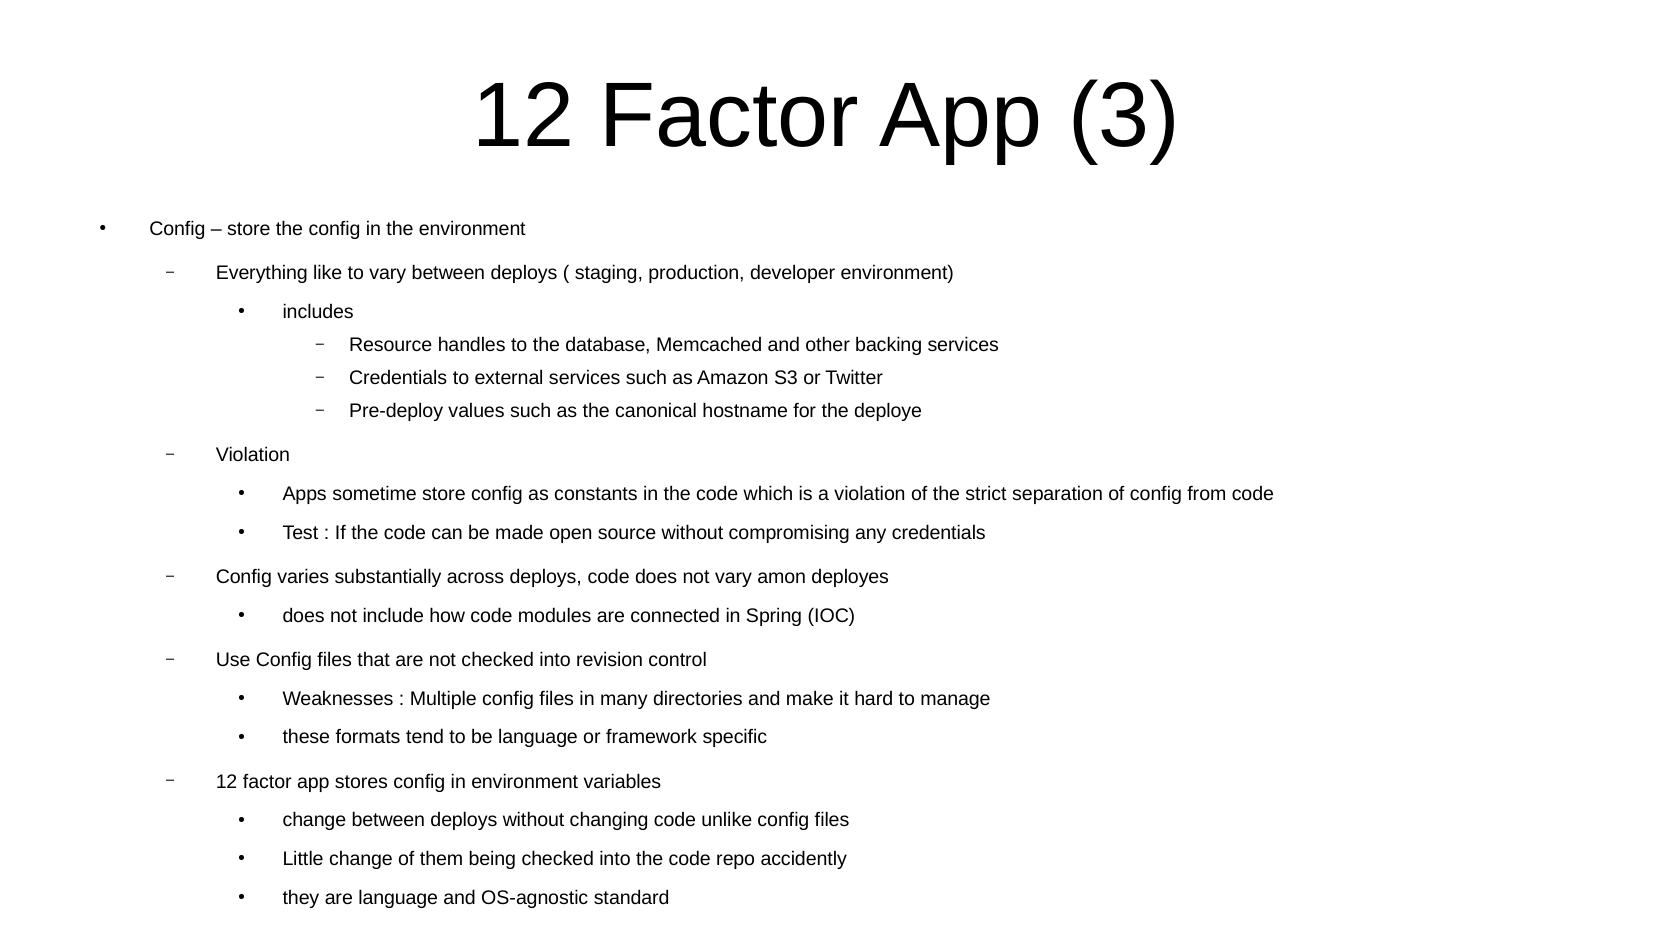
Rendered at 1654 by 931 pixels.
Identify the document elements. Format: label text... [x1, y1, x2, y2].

title 12 Factor App (3) [82, 37, 1571, 193]
list Config – store the config in the environment Everything like to vary between deploys ( staging, production, developer environment) includes Resource handles to the database, Memcached and other backing services Credentials to external services such as Amazon S3 or Twitter Pre-deploy values such as the canonical hostname for the deploye Violation Apps sometime store config as constants in the code which is a violation of the strict separation of config from code Test : If the code can be made open source without compromising any credentials Config varies substantially across deploys, code does not vary amon deployes does not include how code modules are connected in Spring (IOC) Use Config files that are not checked into revision control Weaknesses : Multiple config files in many directories and make it hard to manage these formats tend to be language or framework specific 12 factor app stores config in environment variables change between deploys without changing code unlike config files Little change of them being checked into the code repo accidently they are language and OS-agnostic standard [82, 217, 1636, 916]
